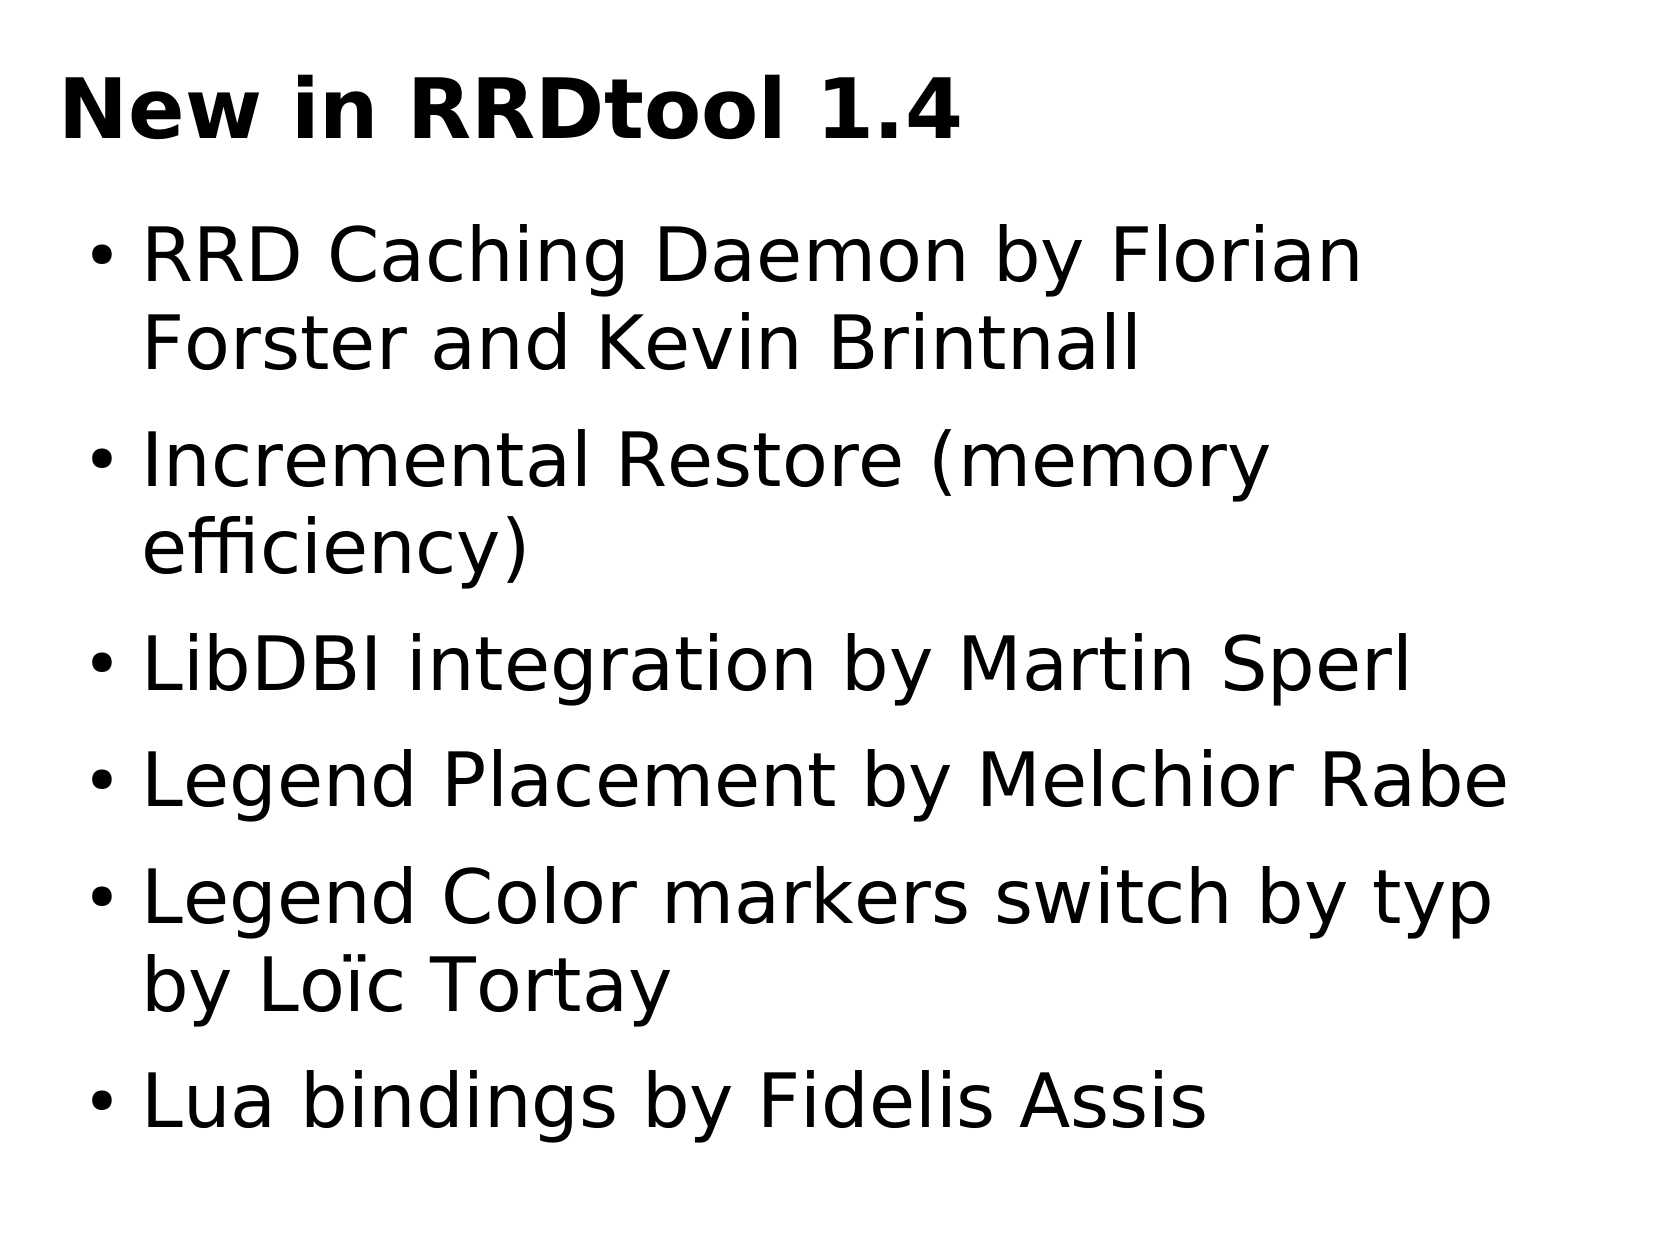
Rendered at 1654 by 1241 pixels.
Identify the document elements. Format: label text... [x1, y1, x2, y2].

title New in RRDtool 1.4 [59, 35, 1607, 185]
list RRD Caching Daemon by Florian Forster and Kevin Brintnall Incremental Restore (memory efficiency) LibDBI integration by Martin Sperl Legend Placement by Melchior Rabe Legend Color markers switch by typ by Loïc Tortay Lua bindings by Fidelis Assis [70, 212, 1591, 1146]
